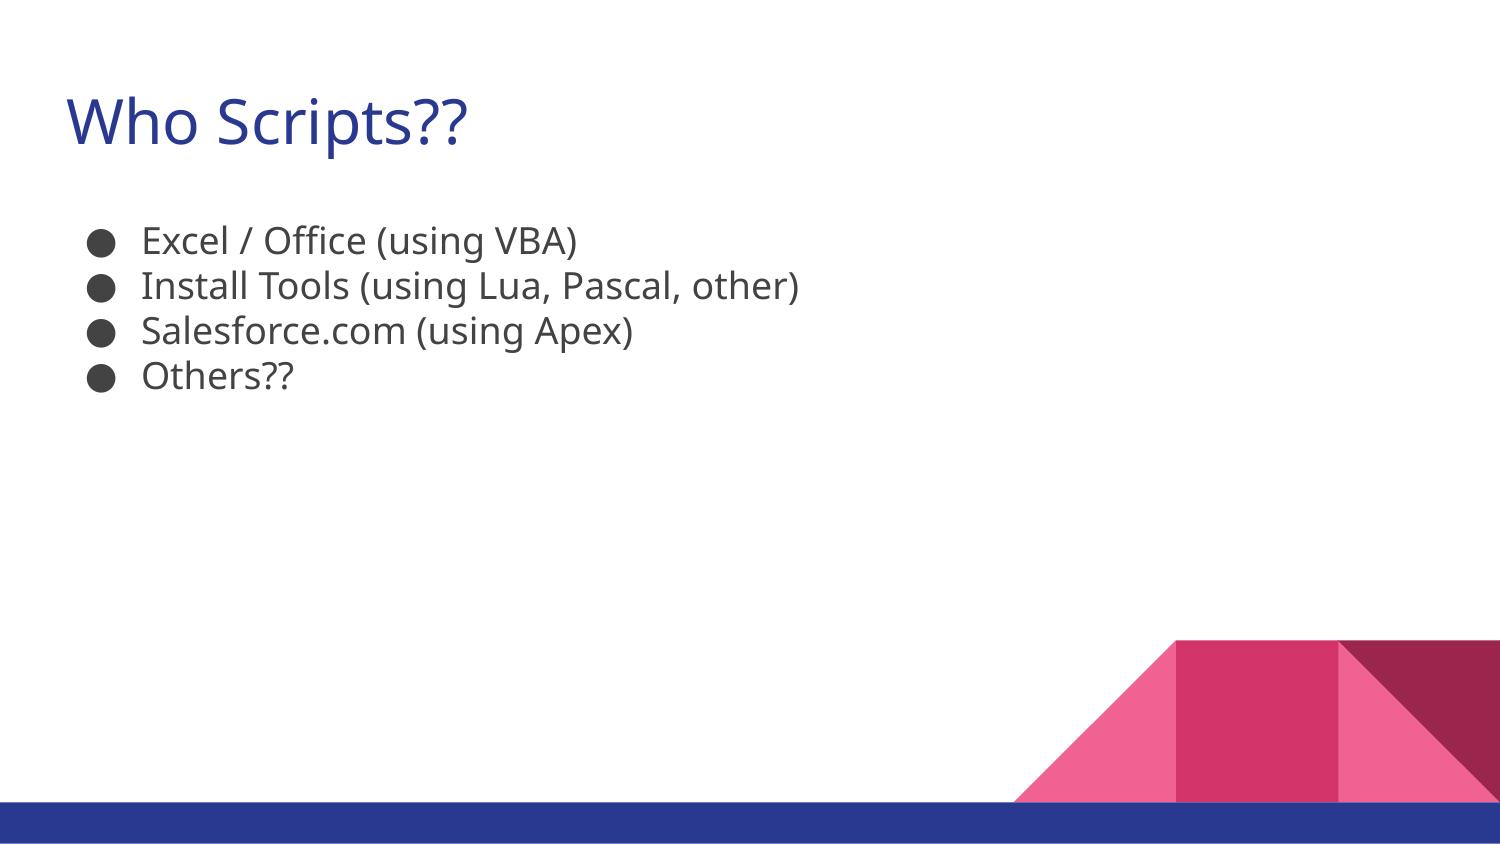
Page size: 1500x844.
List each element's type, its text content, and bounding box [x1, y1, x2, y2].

title Who Scripts?? [51, 67, 1449, 167]
list Excel / Office (using VBA) Install Tools (using Lua, Pascal, other) Salesforce.com (using Apex) Others?? [51, 201, 1449, 750]
